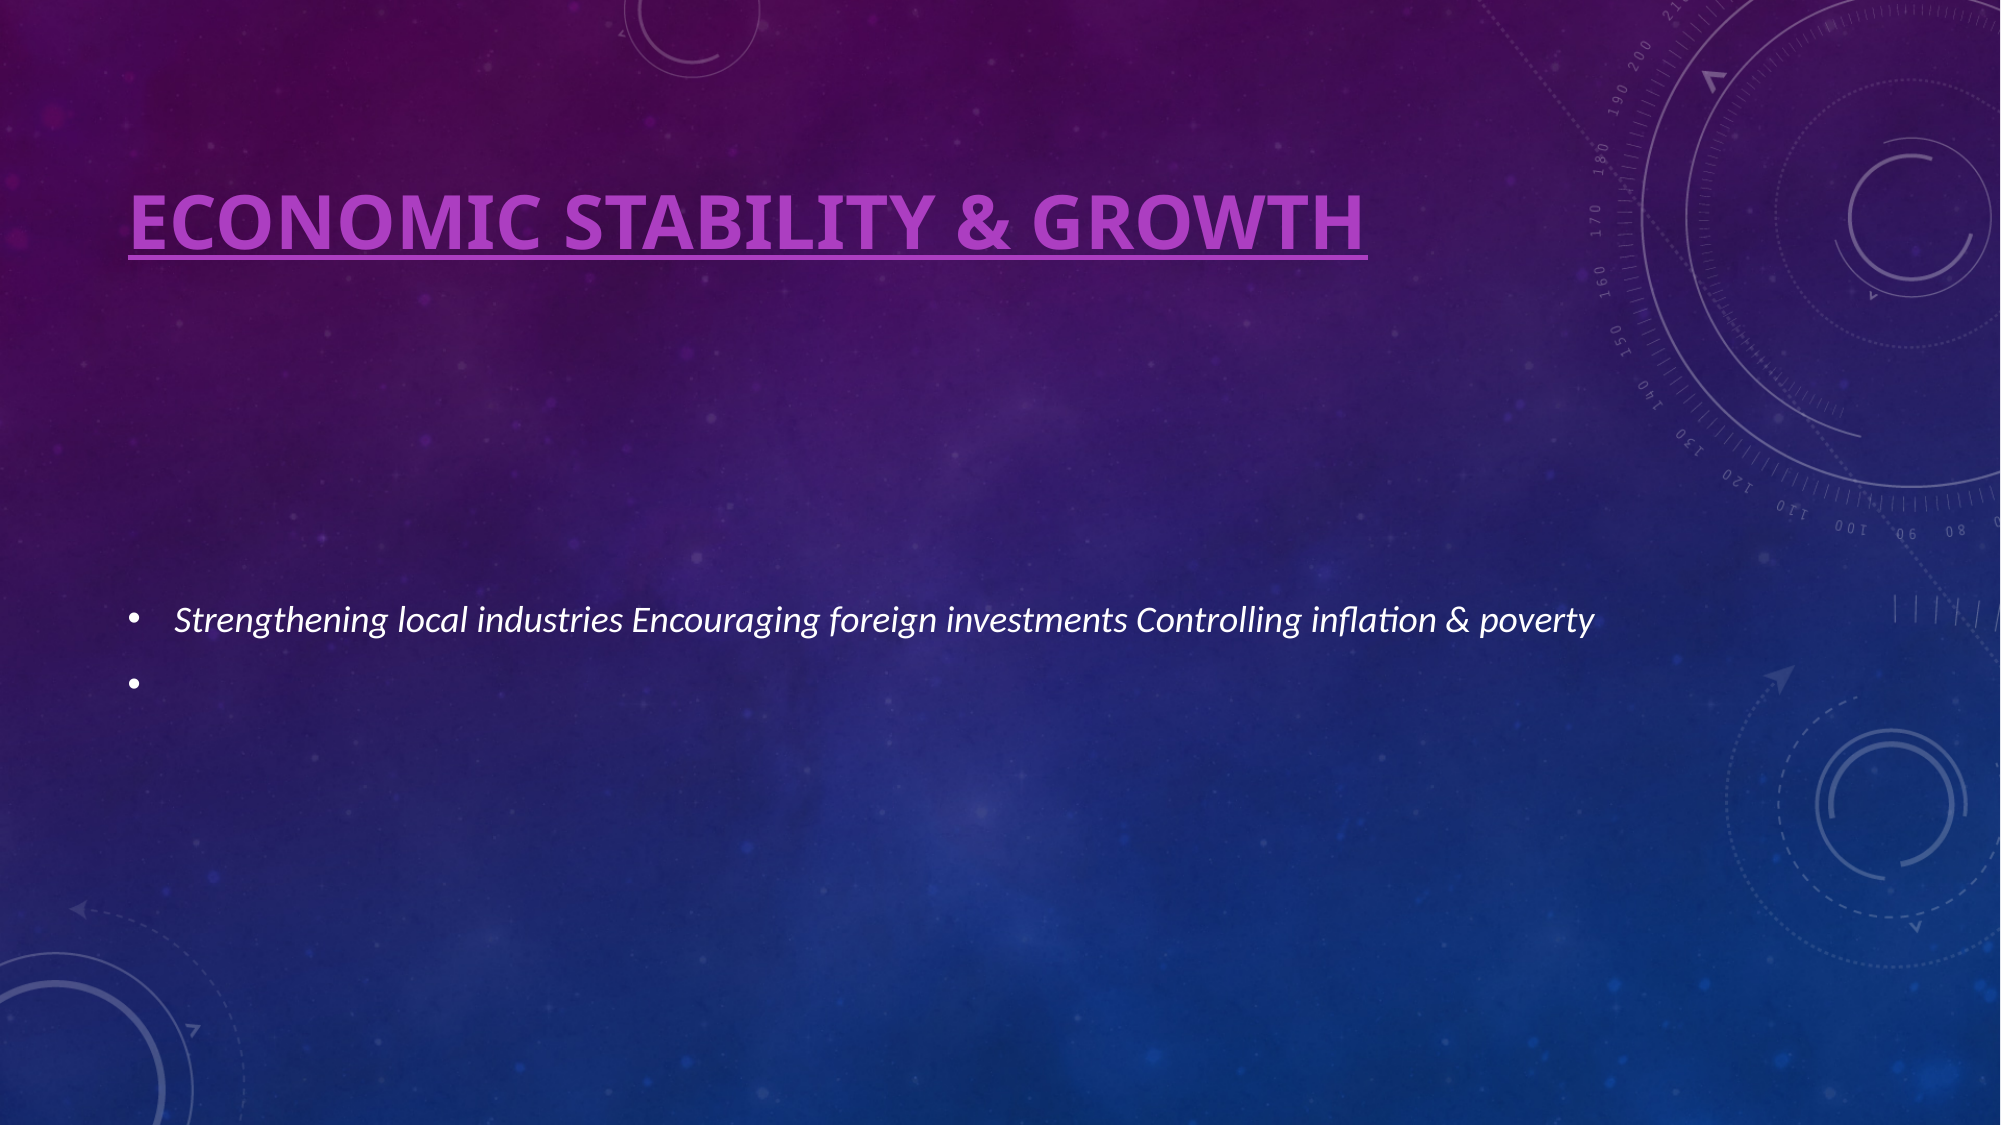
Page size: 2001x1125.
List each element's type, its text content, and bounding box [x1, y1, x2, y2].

title Economic Stability & Growth [112, 99, 1775, 339]
list Strengthening local industries Encouraging foreign investments Controlling inflation & poverty [112, 351, 1775, 950]
